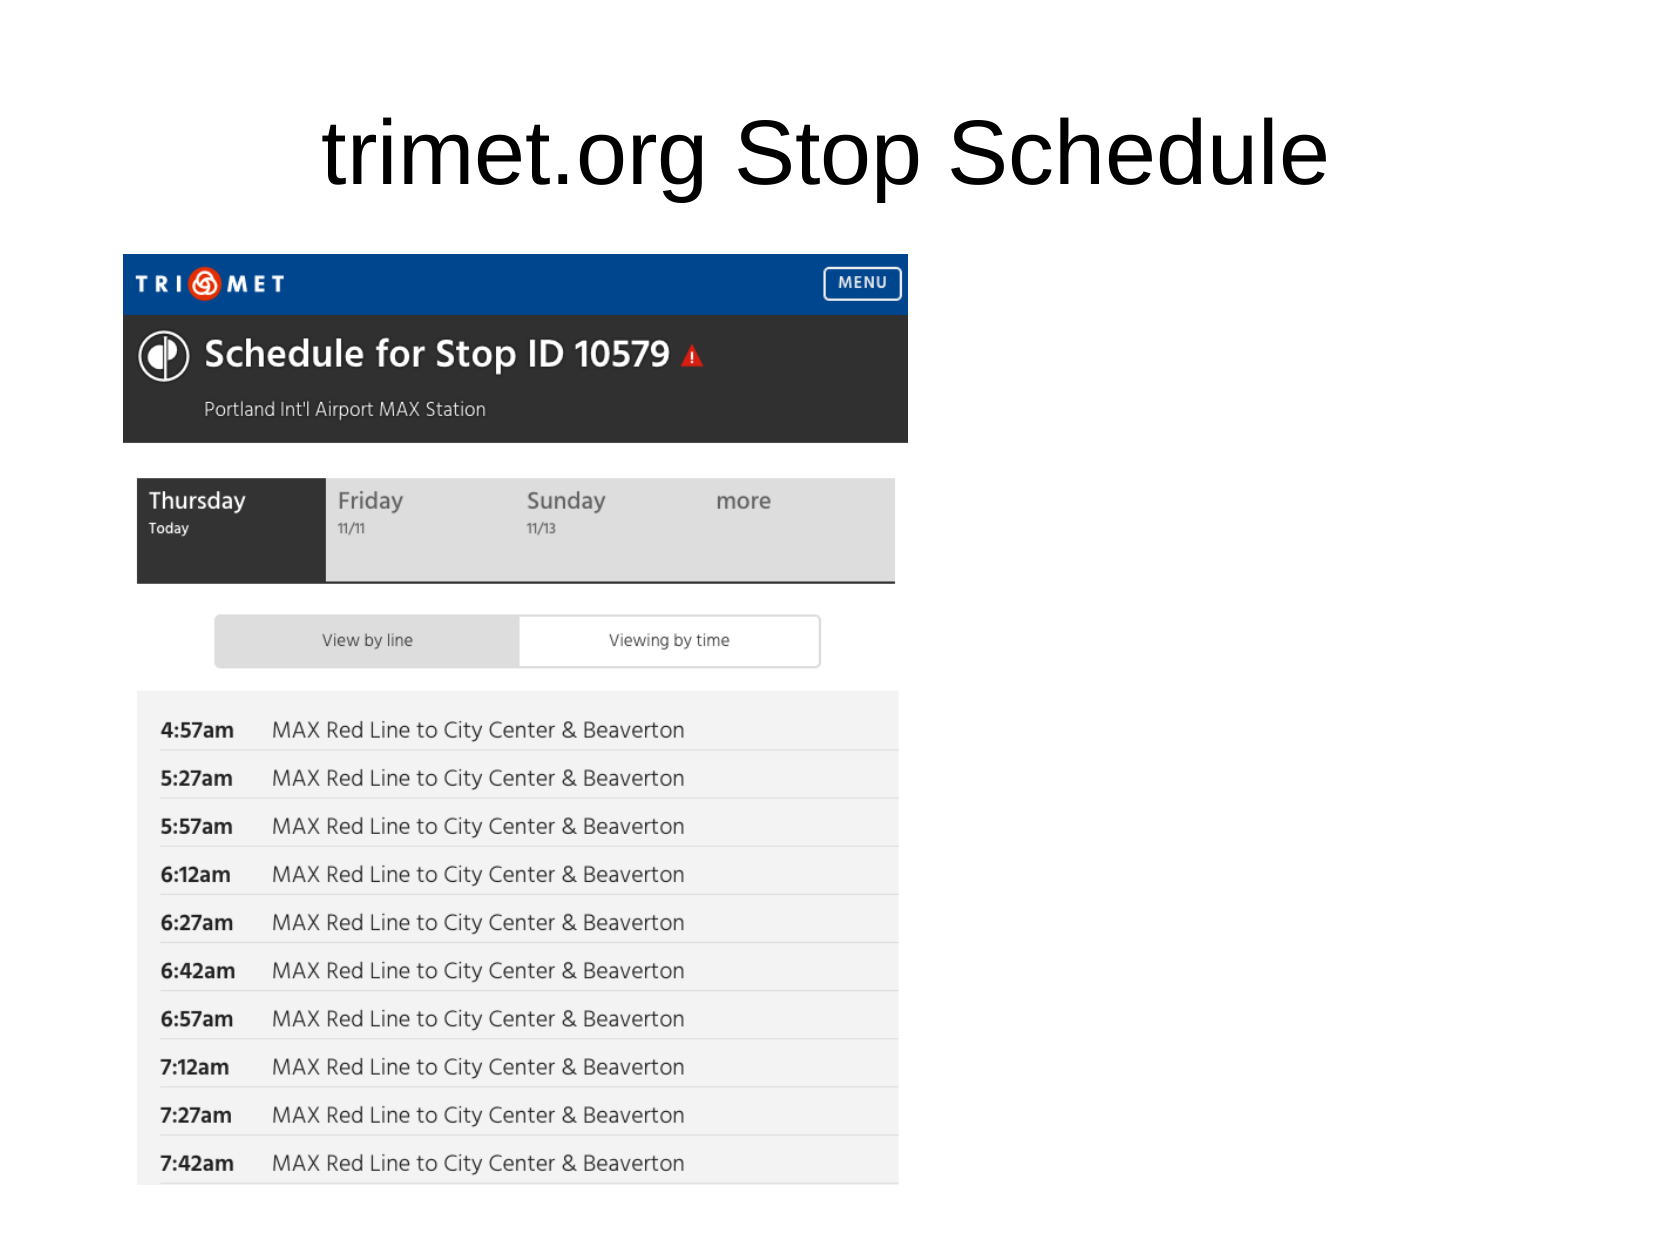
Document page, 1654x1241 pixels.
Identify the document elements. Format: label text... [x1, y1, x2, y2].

title trimet.org Stop Schedule [82, 49, 1571, 257]
picture [123, 254, 908, 1185]
